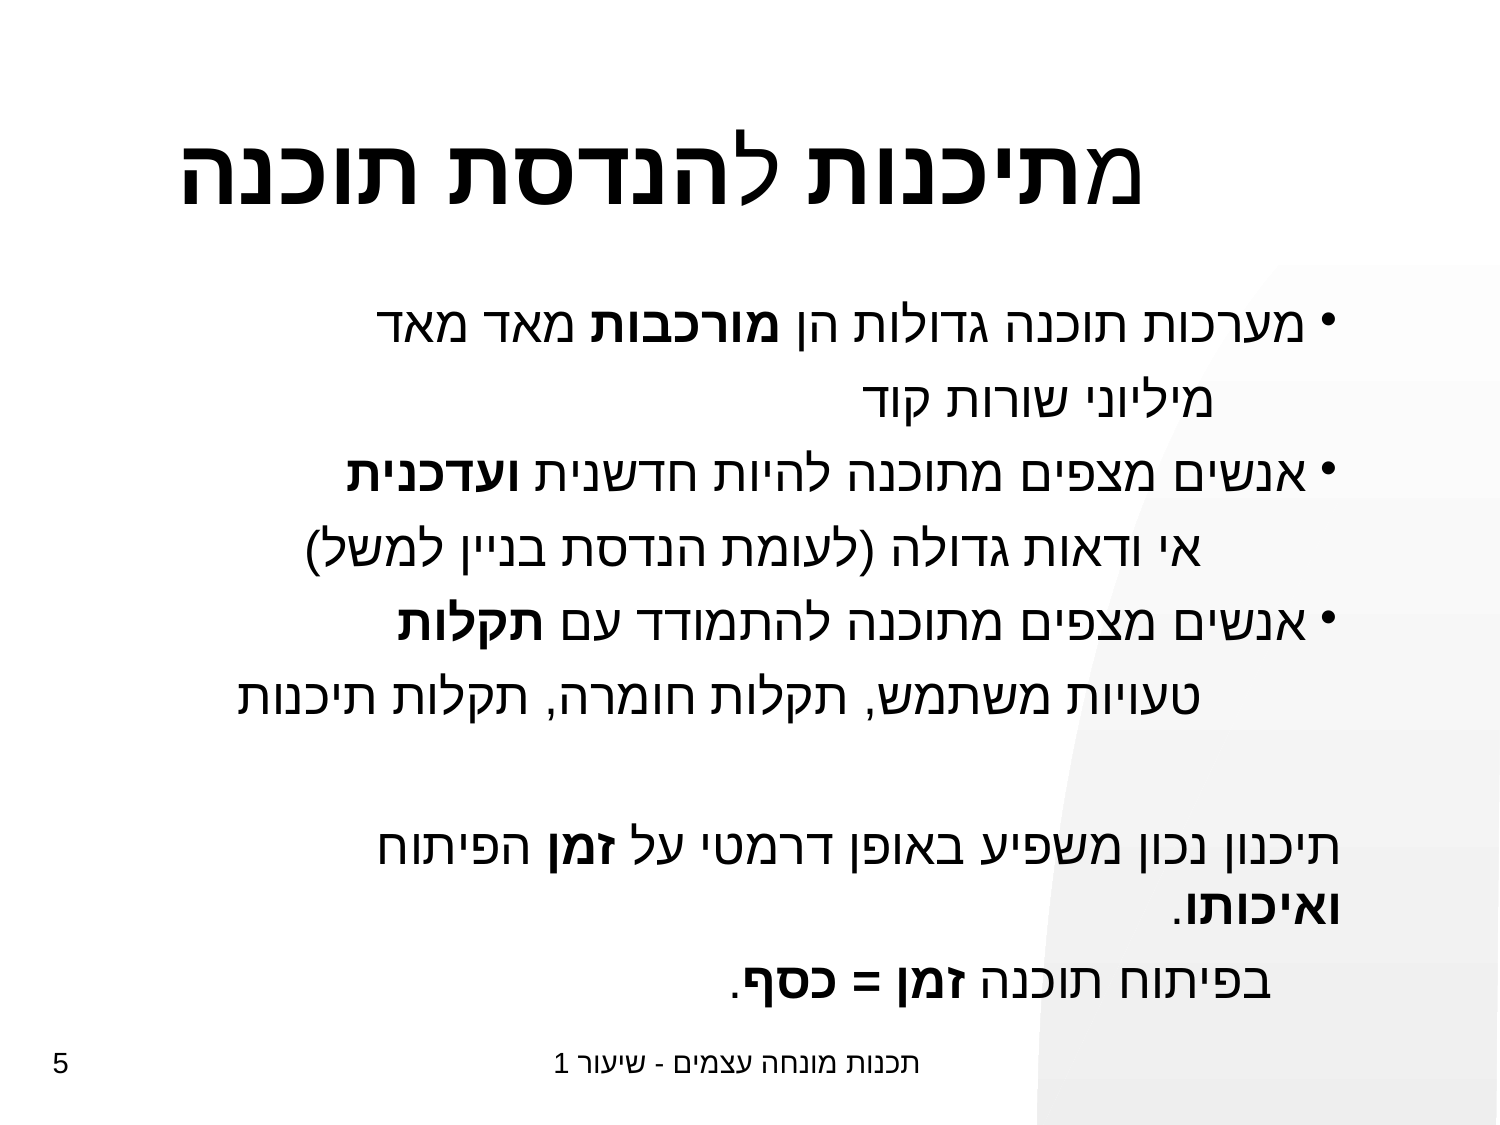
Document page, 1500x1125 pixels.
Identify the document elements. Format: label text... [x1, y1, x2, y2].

text_box מערכות תוכנה גדולות הן מורכבות מאד מאד מיליוני שורות קוד אנשים מצפים מתוכנה להיות חדשנית ועדכנית אי ודאות גדולה (לעומת הנדסת בניין למשל)‏ אנשים מצפים מתוכנה להתמודד עם תקלות טעויות משתמש, תקלות חומרה, תקלות תיכנות תיכנון נכון משפיע באופן דרמטי על זמן הפיתוח ואיכותו. בפיתוח תוכנה זמן = כסף. [195, 284, 1358, 960]
text_box <number> [37, 1025, 350, 1100]
text_box תכנות מונחה עצמים - שיעור 1 [500, 1025, 975, 1100]
text_box מתיכנות להנדסת תוכנה [12, 75, 1163, 288]
